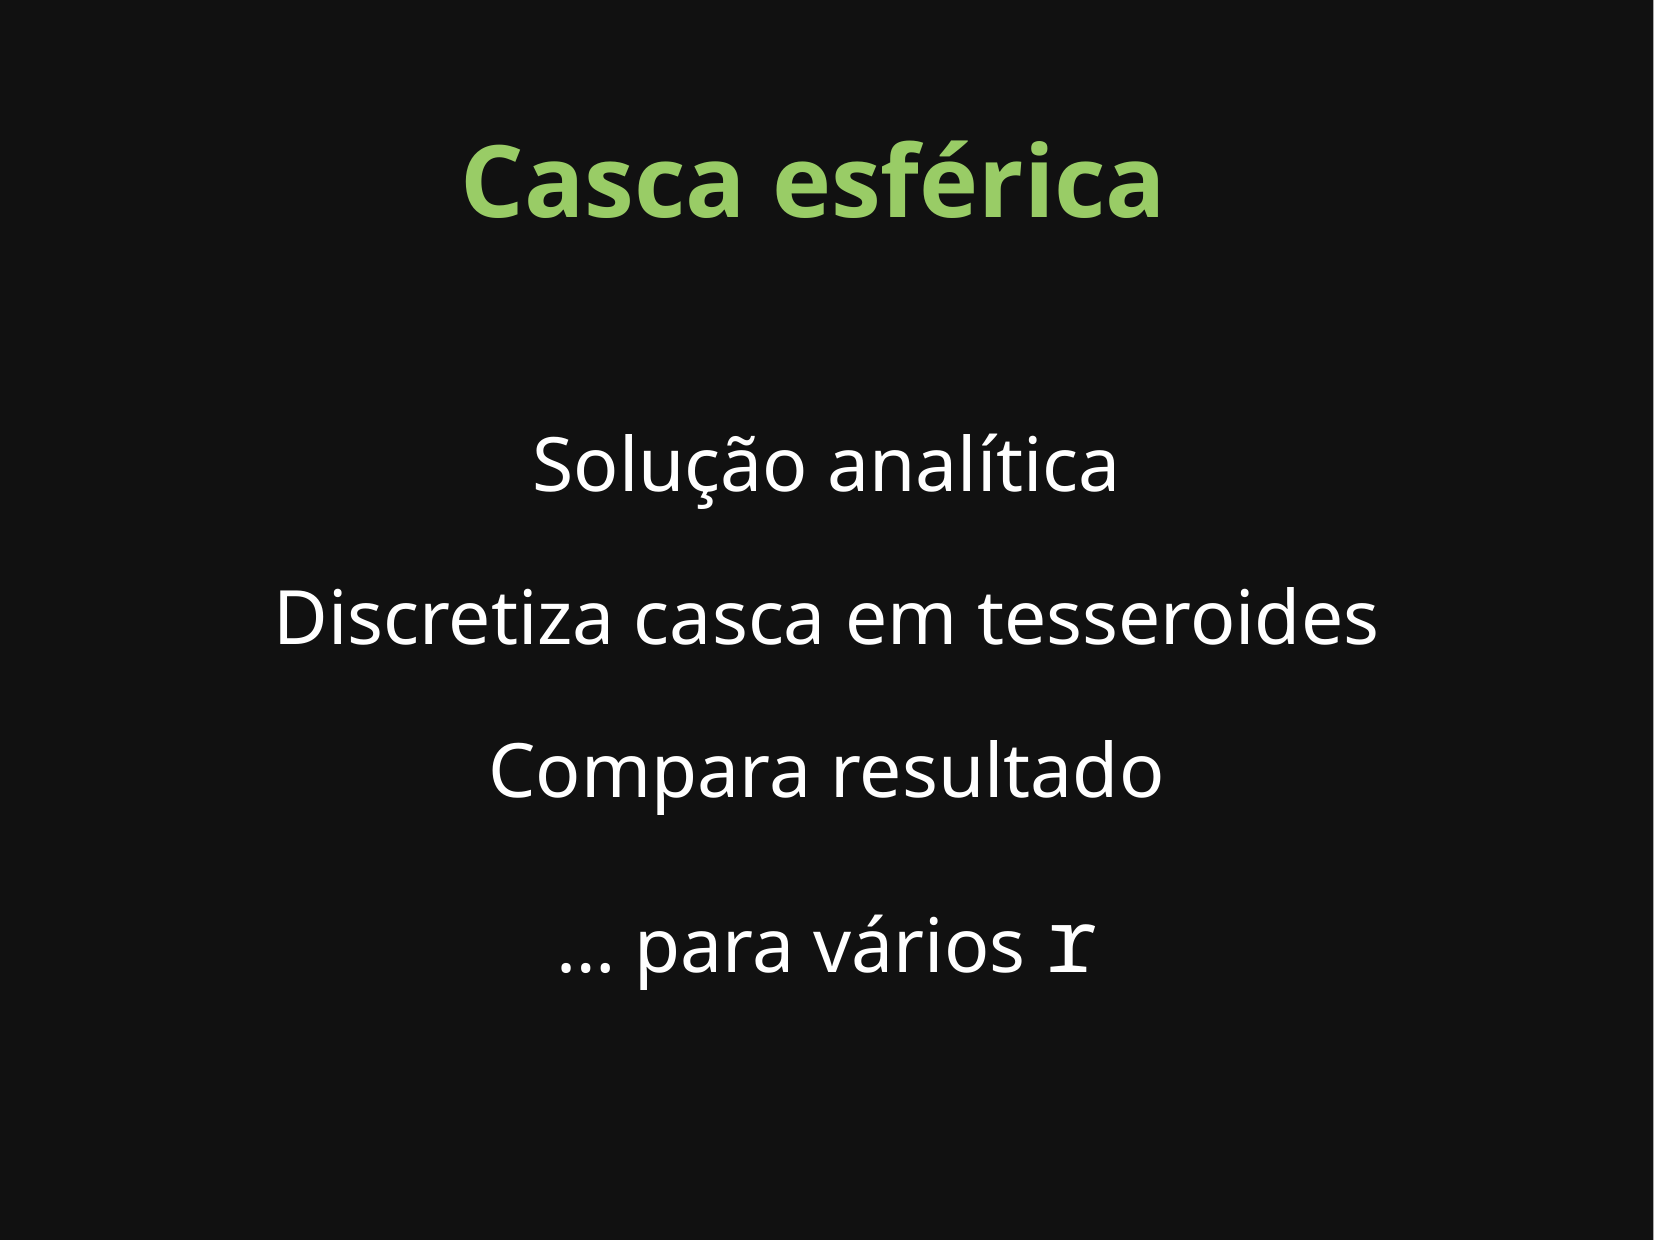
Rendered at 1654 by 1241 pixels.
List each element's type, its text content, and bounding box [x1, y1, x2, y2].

text_box Solução analítica Discretiza casca em tesseroides Compara resultado … para vários r [82, 372, 1571, 987]
title Casca esférica [82, 49, 1571, 308]
